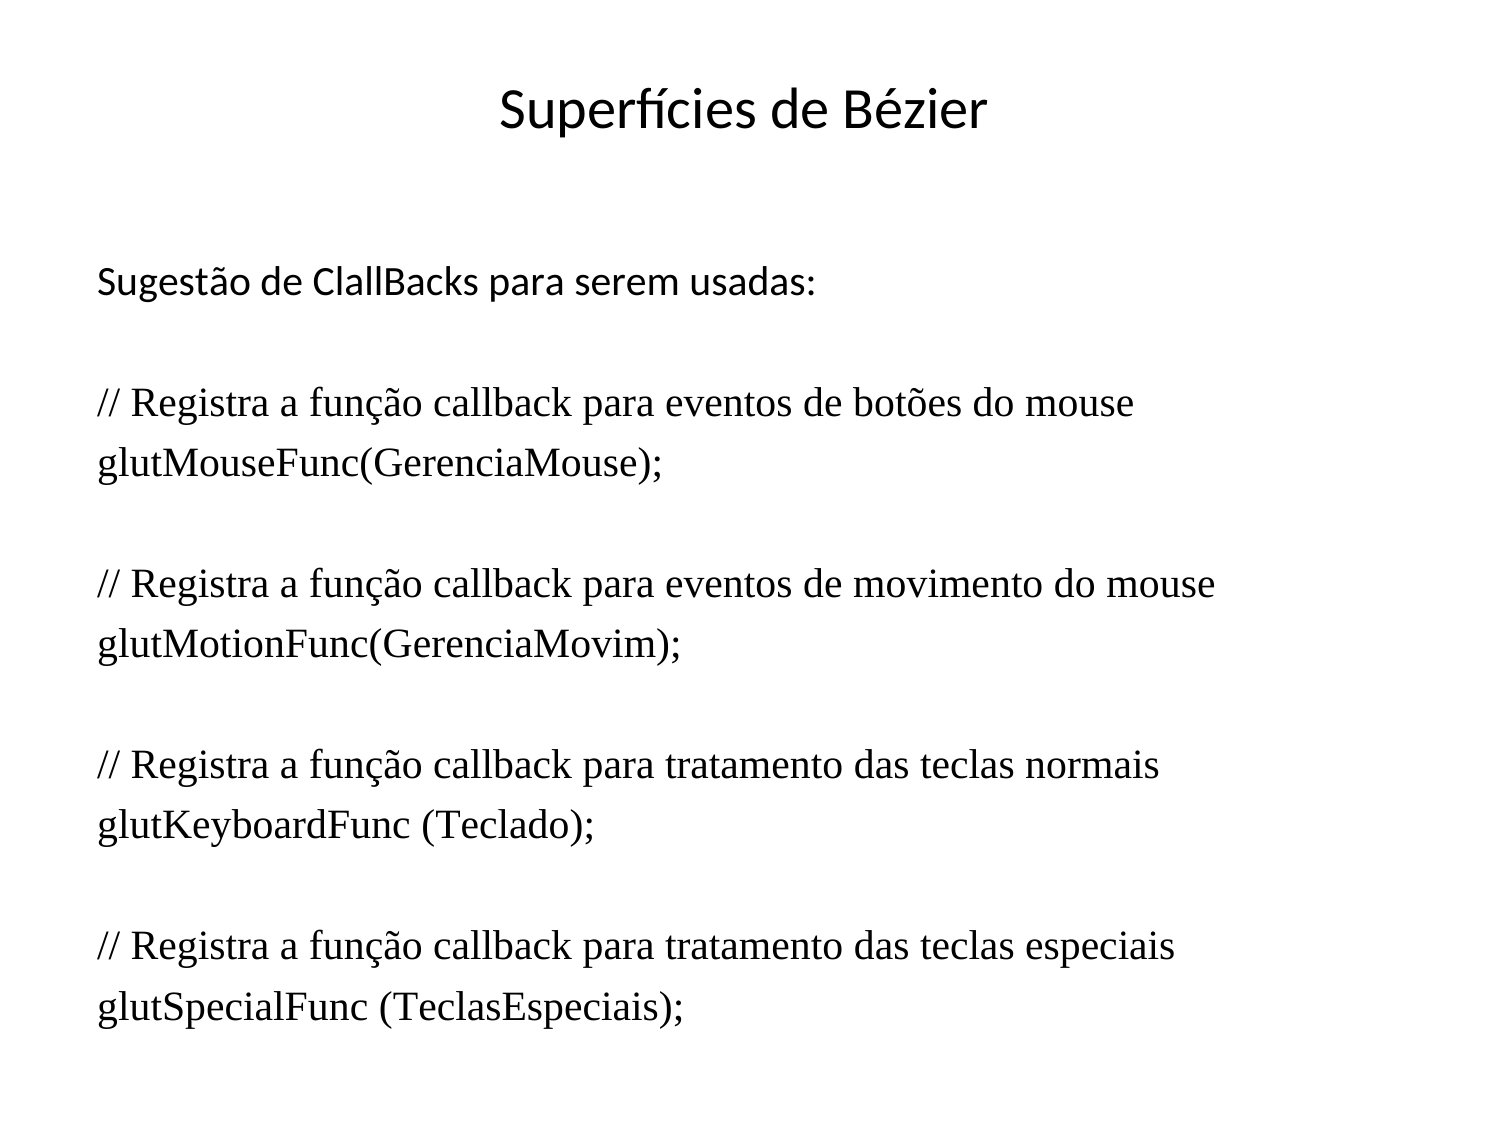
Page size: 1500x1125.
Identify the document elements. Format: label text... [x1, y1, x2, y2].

title Superfícies de Bézier [23, 46, 1465, 165]
text_box Sugestão de ClallBacks para serem usadas: // Registra a função callback para eventos de botões do mouse glutMouseFunc(GerenciaMouse); // Registra a função callback para eventos de movimento do mouse glutMotionFunc(GerenciaMovim); // Registra a função callback para tratamento das teclas normais glutKeyboardFunc (Teclado); // Registra a função callback para tratamento das teclas especiais glutSpecialFunc (TeclasEspeciais); [82, 246, 1360, 1067]
